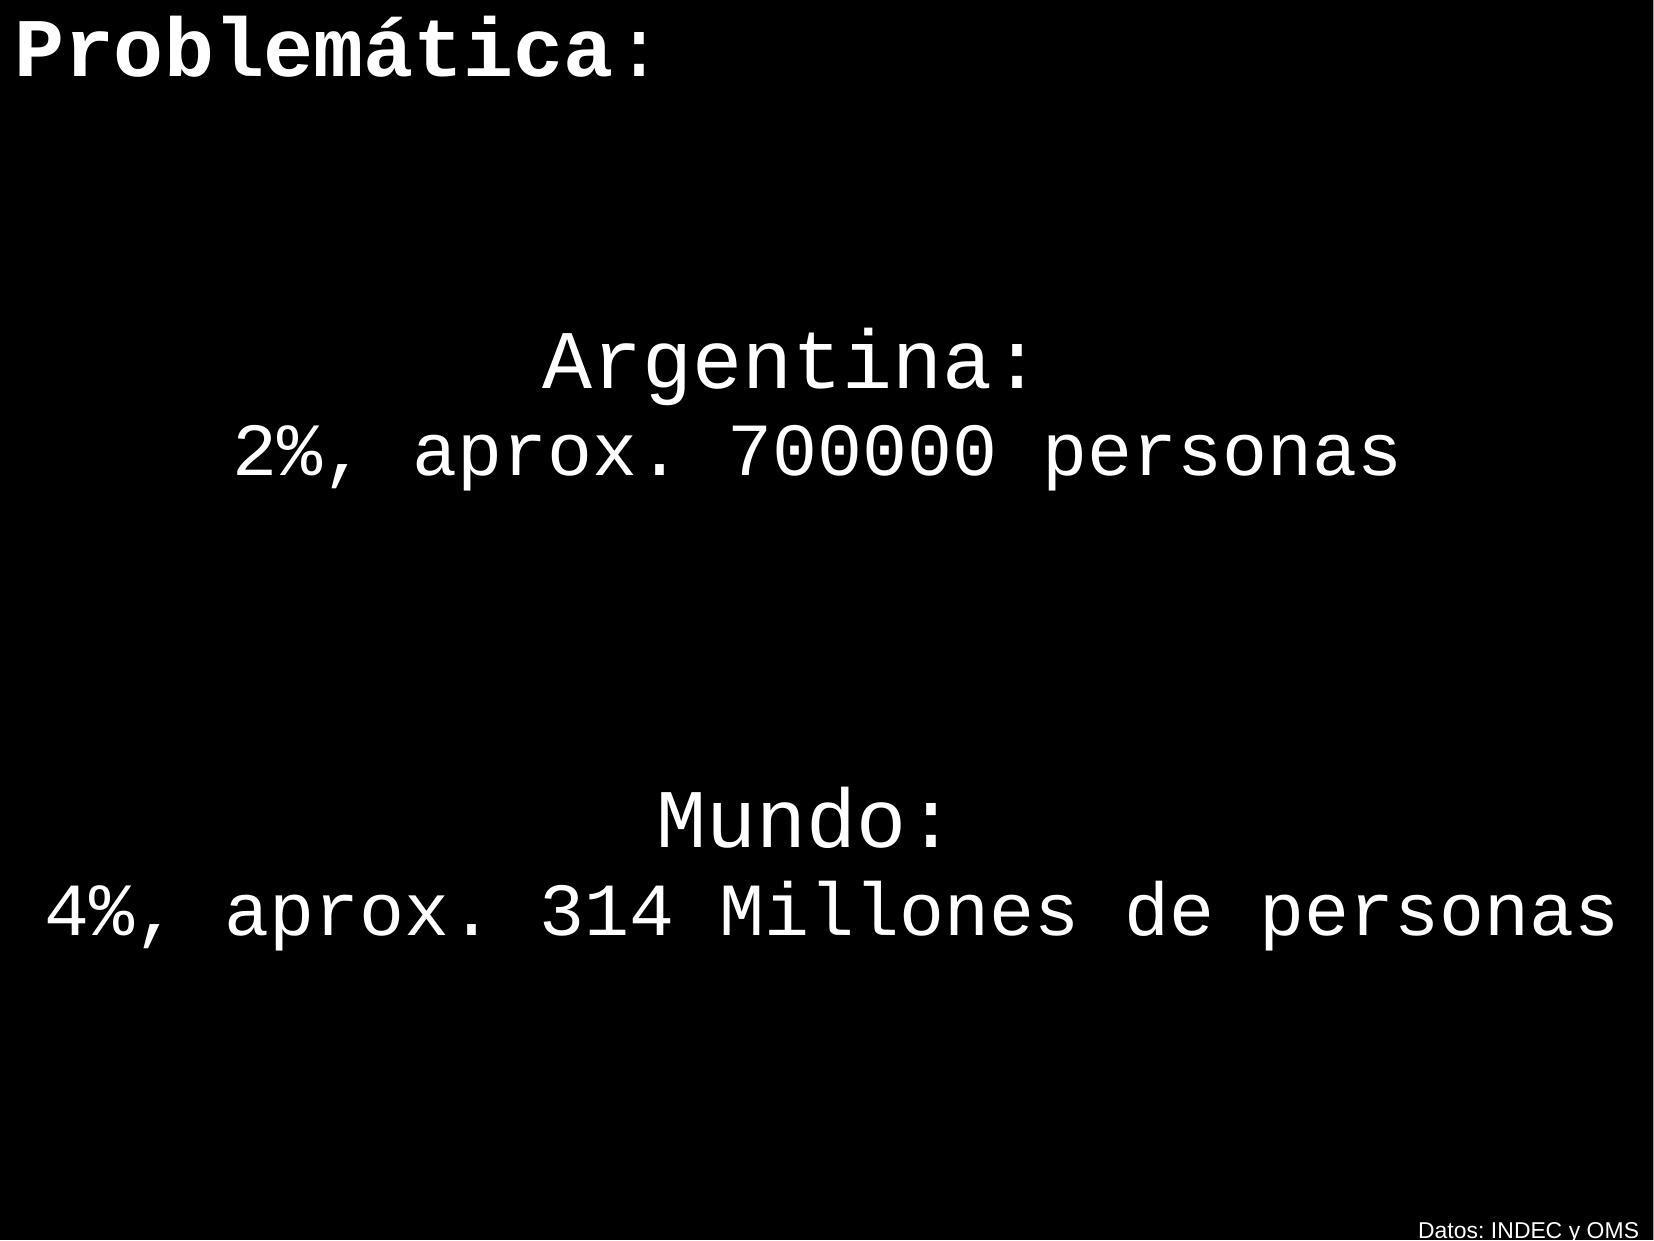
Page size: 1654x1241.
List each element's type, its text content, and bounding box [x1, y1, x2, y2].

text_box Datos: INDEC y OMS [1403, 1210, 1654, 1241]
text_box Mundo: 4%, aprox. 314 Millones de personas [29, 770, 1635, 1093]
text_box Argentina: 2%, aprox. 700000 personas [217, 311, 1418, 591]
text_box Problemática: [0, 0, 680, 110]
